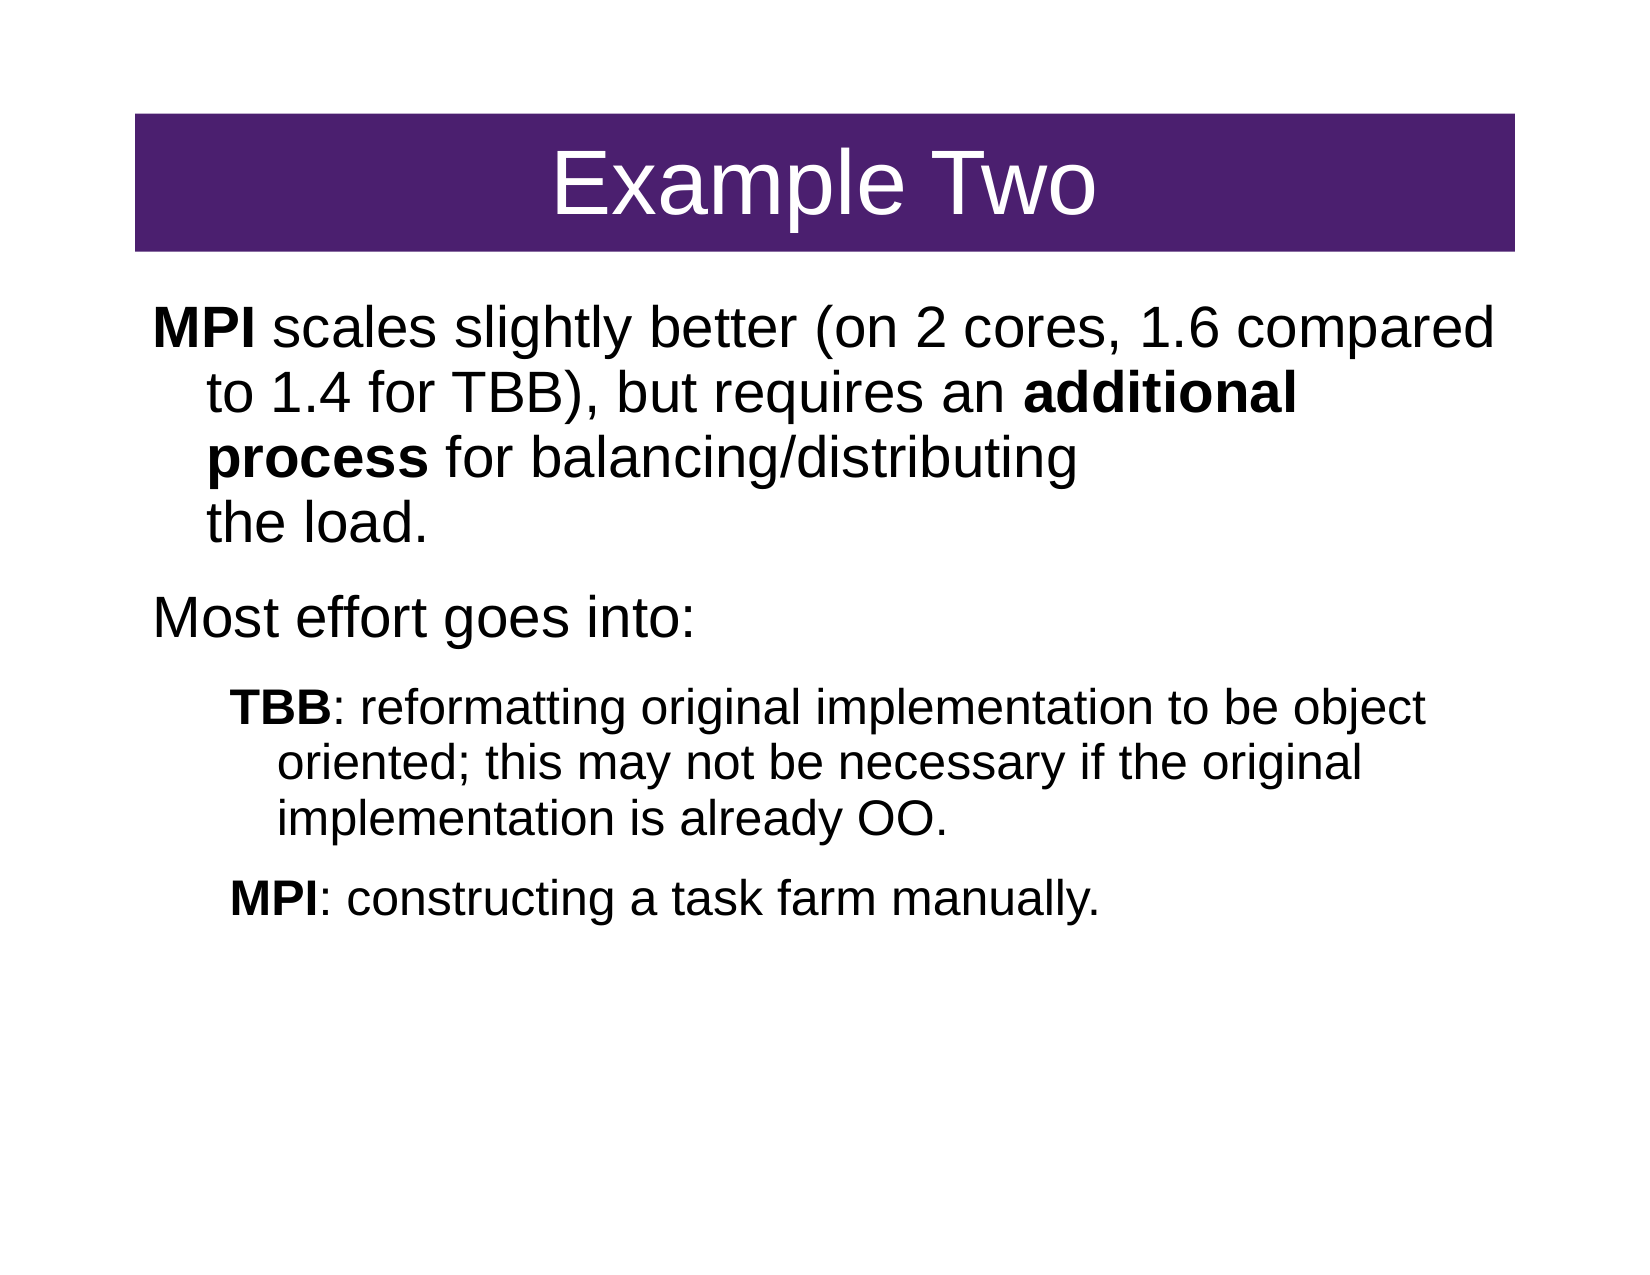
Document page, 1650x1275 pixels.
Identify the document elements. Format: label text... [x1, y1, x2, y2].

title Example Two [135, 113, 1515, 252]
list MPI scales slightly better (on 2 cores, 1.6 compared to 1.4 for TBB), but requires an additional process for balancing/distributing the load. Most effort goes into: TBB: reformatting original implementation to be object oriented; this may not be necessary if the original implementation is already OO. MPI: constructing a task farm manually. [135, 294, 1515, 1079]
